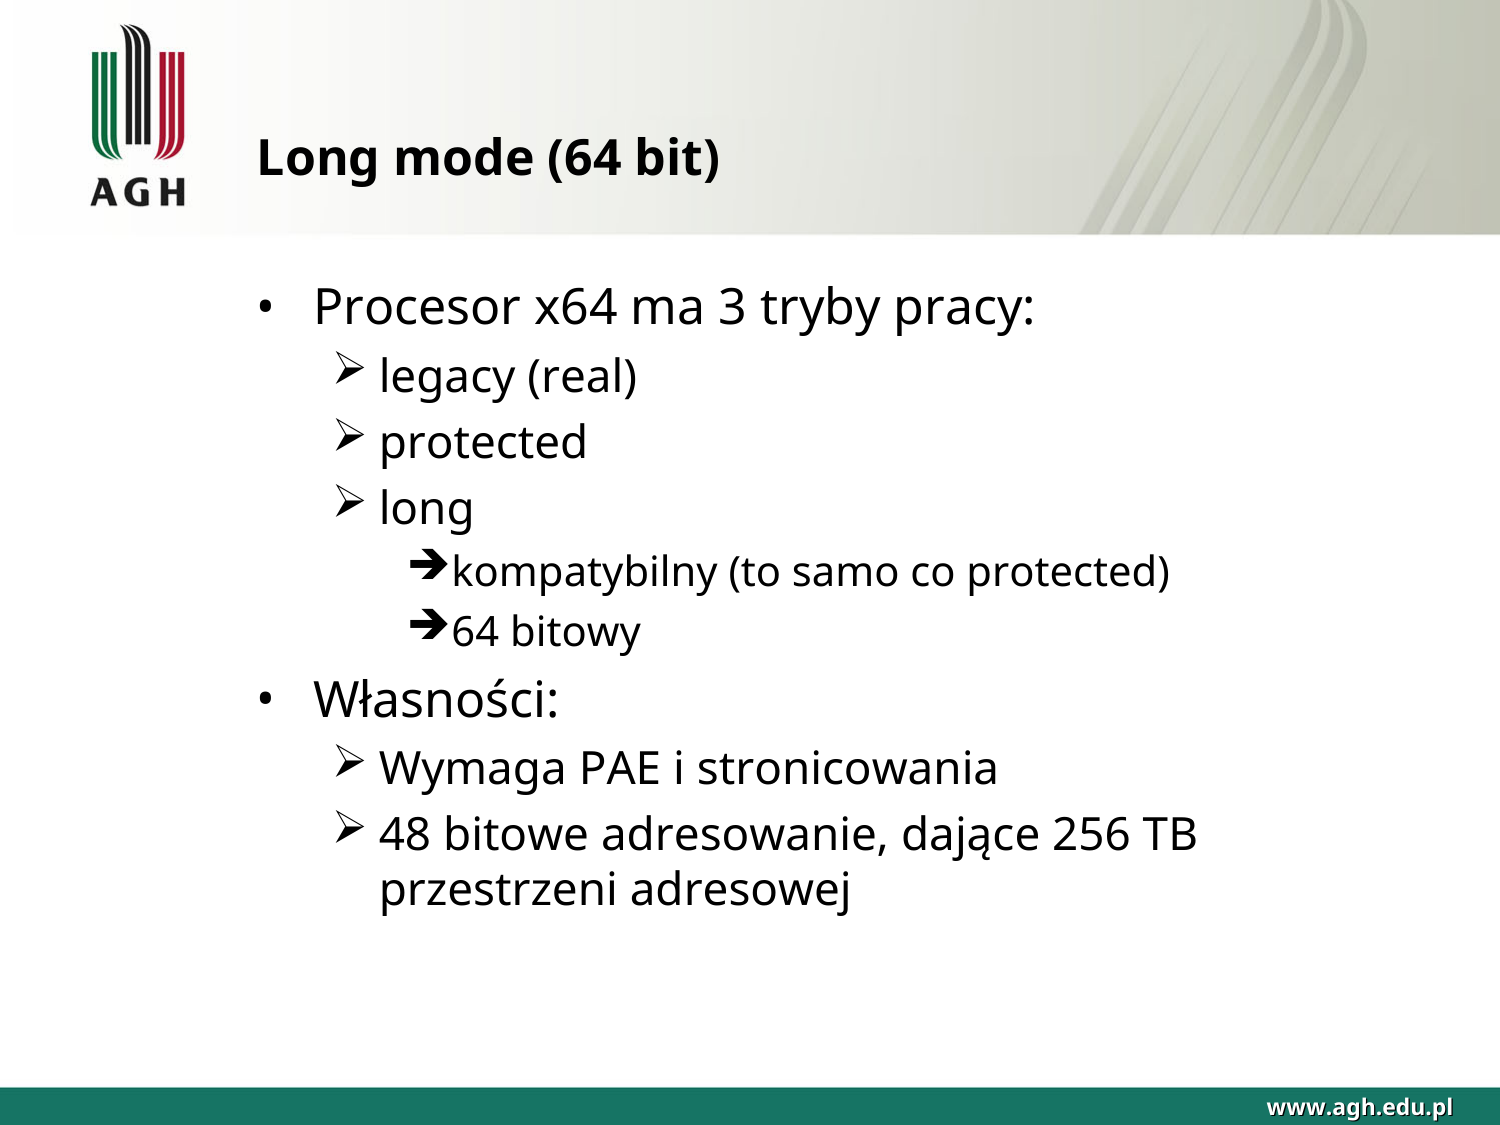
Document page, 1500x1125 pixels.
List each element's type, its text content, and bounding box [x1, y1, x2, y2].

list Procesor x64 ma 3 tryby pracy: legacy (real) protected long kompatybilny (to samo co protected) 64 bitowy Własności: Wymaga PAE i stronicowania 48 bitowe adresowanie, dające 256 TB przestrzeni adresowej [242, 267, 1425, 1005]
picture [0, 0, 1500, 1125]
title Long mode (64 bit) [242, 78, 1425, 233]
text_box www.agh.edu.pl [1251, 1084, 1500, 1125]
